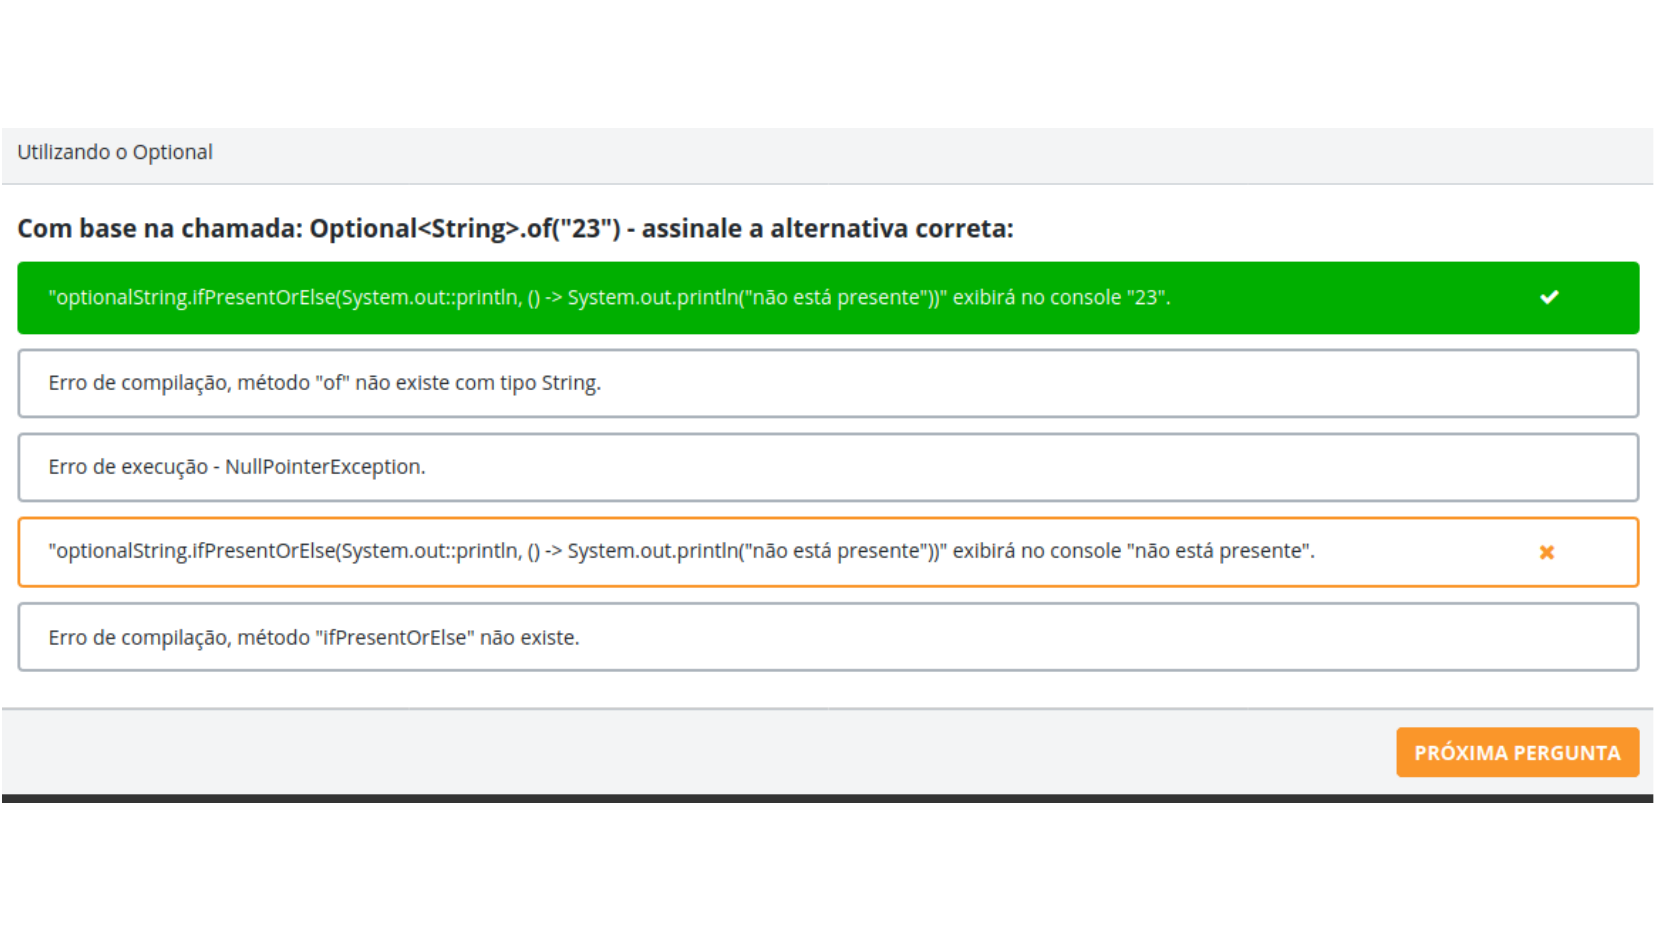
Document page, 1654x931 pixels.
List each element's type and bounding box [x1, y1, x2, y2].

picture [2, 128, 1654, 803]
